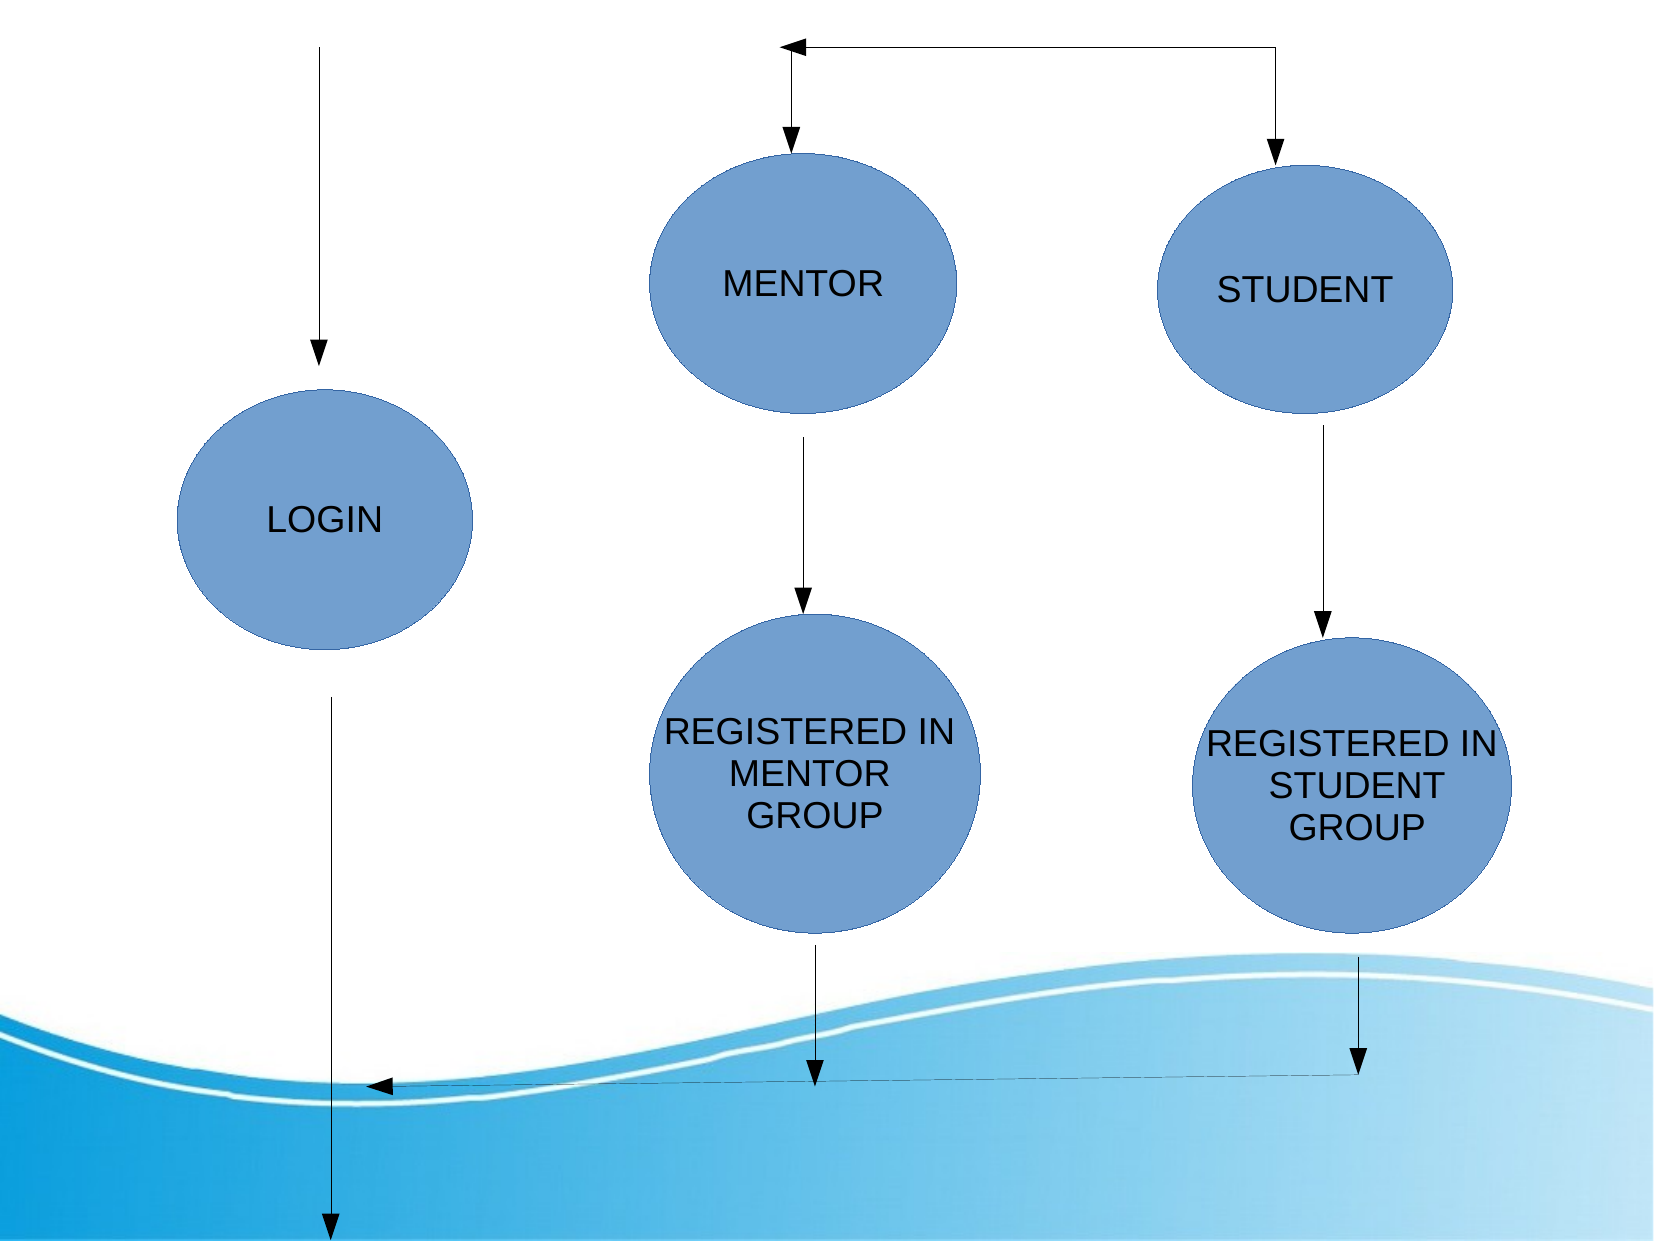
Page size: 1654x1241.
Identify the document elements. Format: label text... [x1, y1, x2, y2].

text_box STUDENT [1157, 165, 1453, 414]
picture [331, 952, 1654, 1241]
text_box LOGIN [177, 389, 473, 650]
text_box REGISTERED IN MENTOR GROUP [649, 614, 981, 934]
picture [0, 952, 331, 1241]
text_box MENTOR [649, 153, 957, 414]
text_box REGISTERED IN STUDENT GROUP [1192, 637, 1512, 934]
